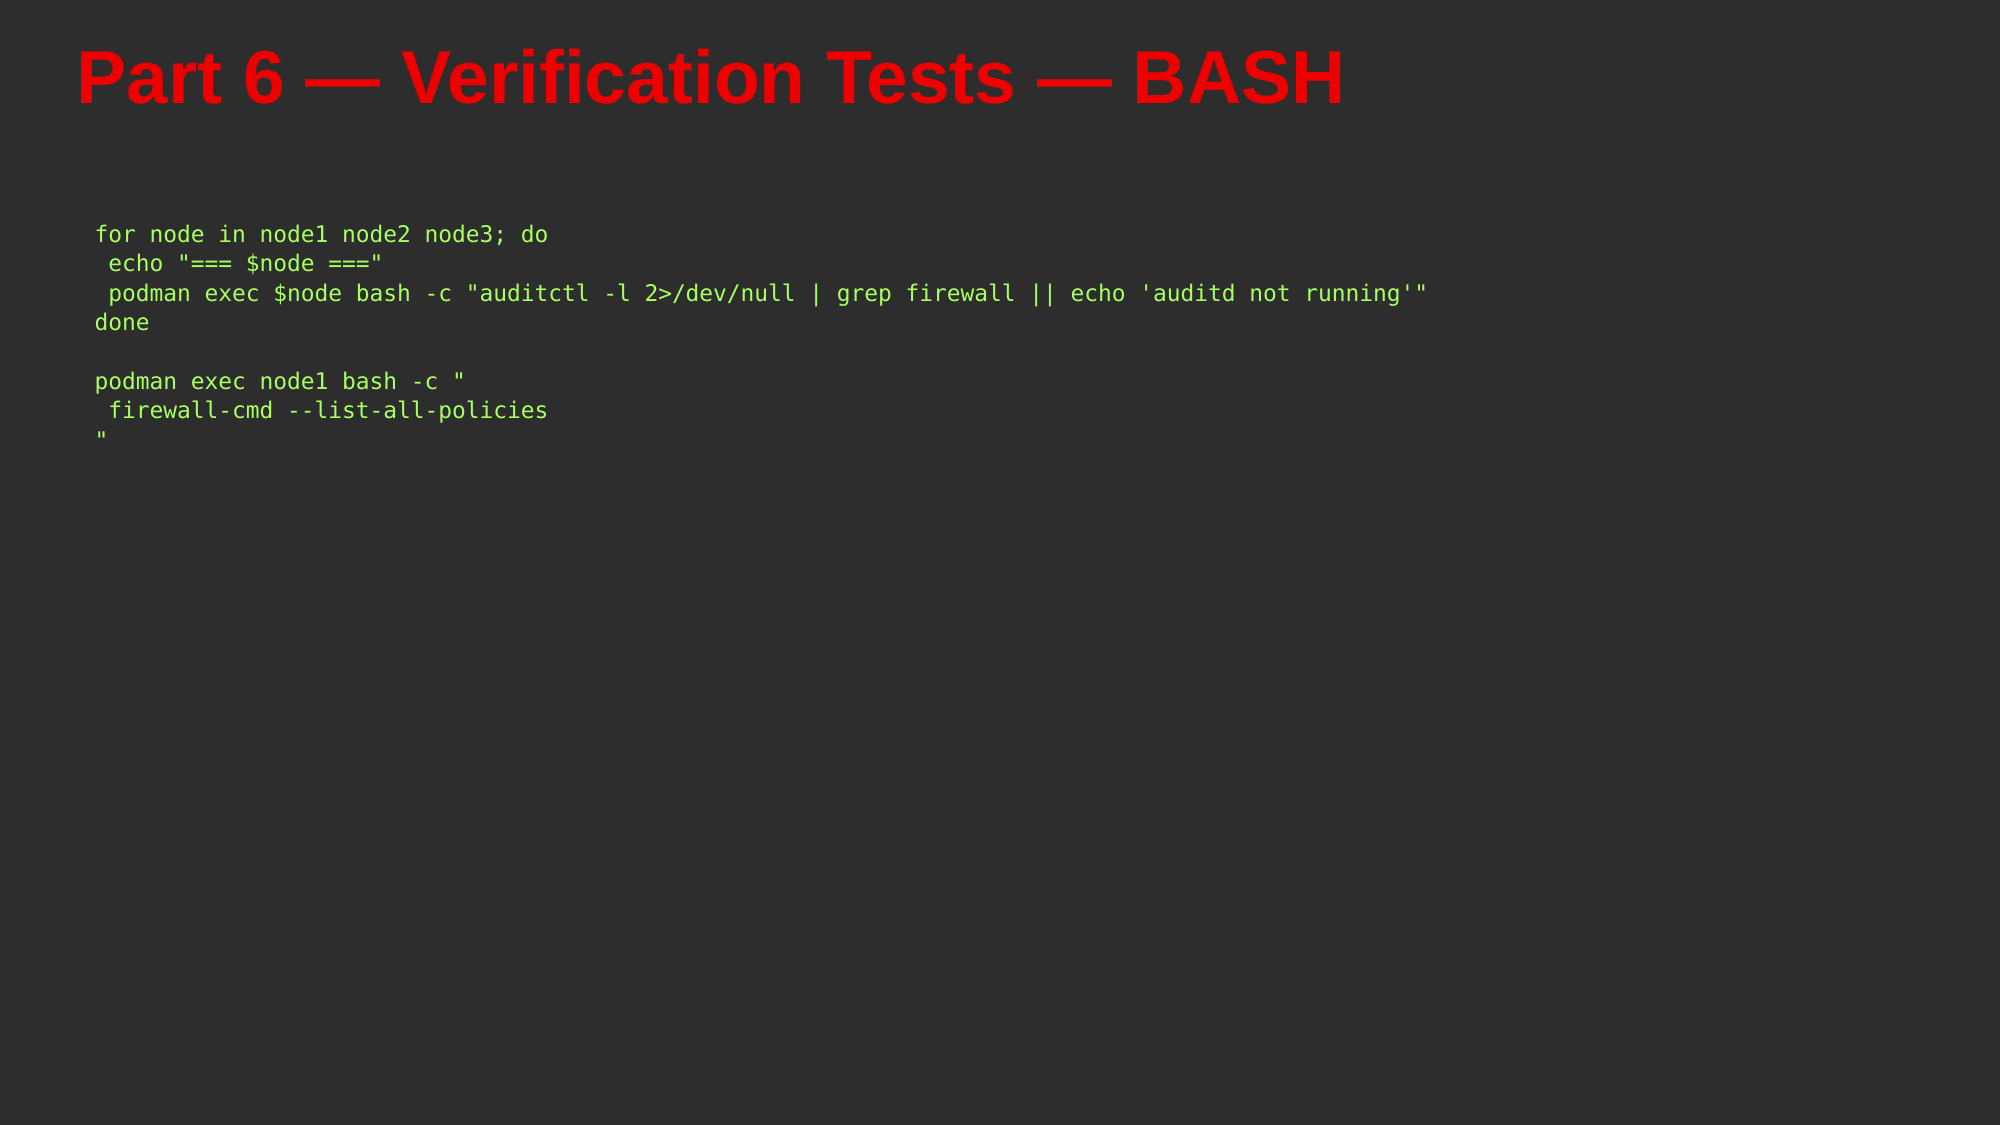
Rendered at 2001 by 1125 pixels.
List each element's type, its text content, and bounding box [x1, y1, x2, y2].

text_box Part 6 — Verification Tests — BASH [59, 23, 1942, 178]
text_box for node in node1 node2 node3; do echo "=== $node ===" podman exec $node bash -c "auditctl -l 2>/dev/null | grep firewall || echo 'auditd not running'" done podman exec node1 bash -c " firewall-cmd --list-all-policies " [59, 194, 1942, 1093]
